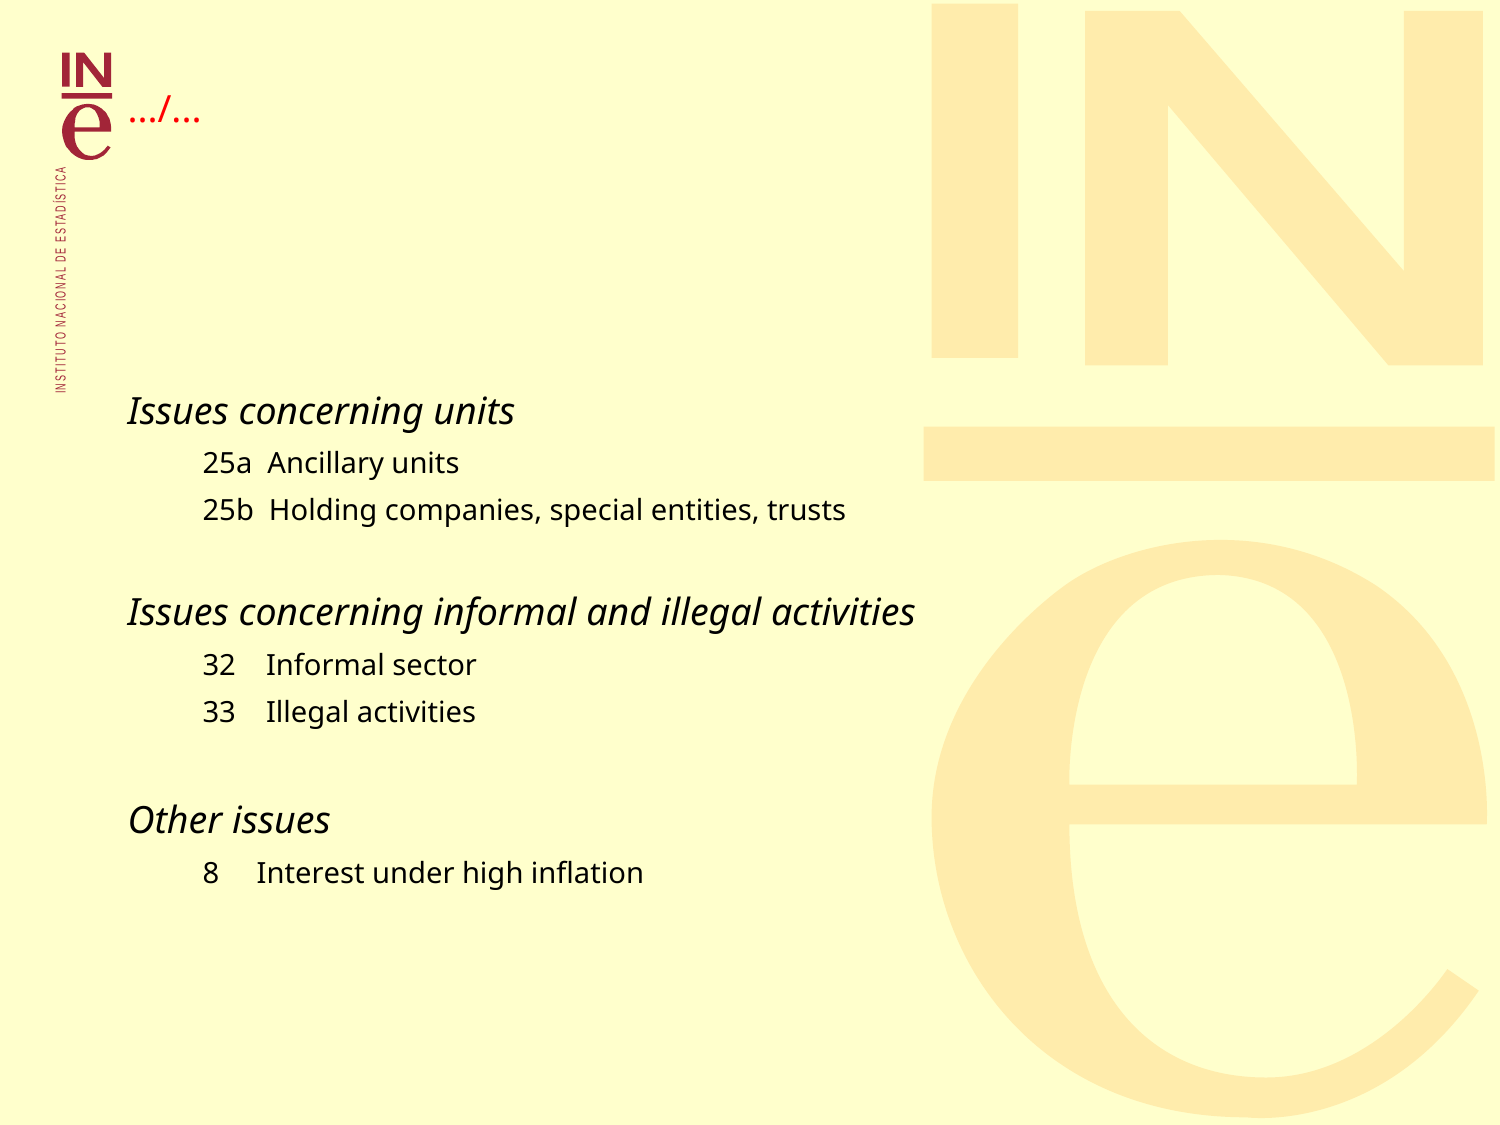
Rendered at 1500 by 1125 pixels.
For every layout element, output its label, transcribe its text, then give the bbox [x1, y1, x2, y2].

list .../... Issues concerning units 25a Ancillary units 25b Holding companies, special entities, trusts Issues concerning informal and illegal activities 32 Informal sector 33 Illegal activities Other issues 8 Interest under high inflation [112, 74, 1500, 1013]
